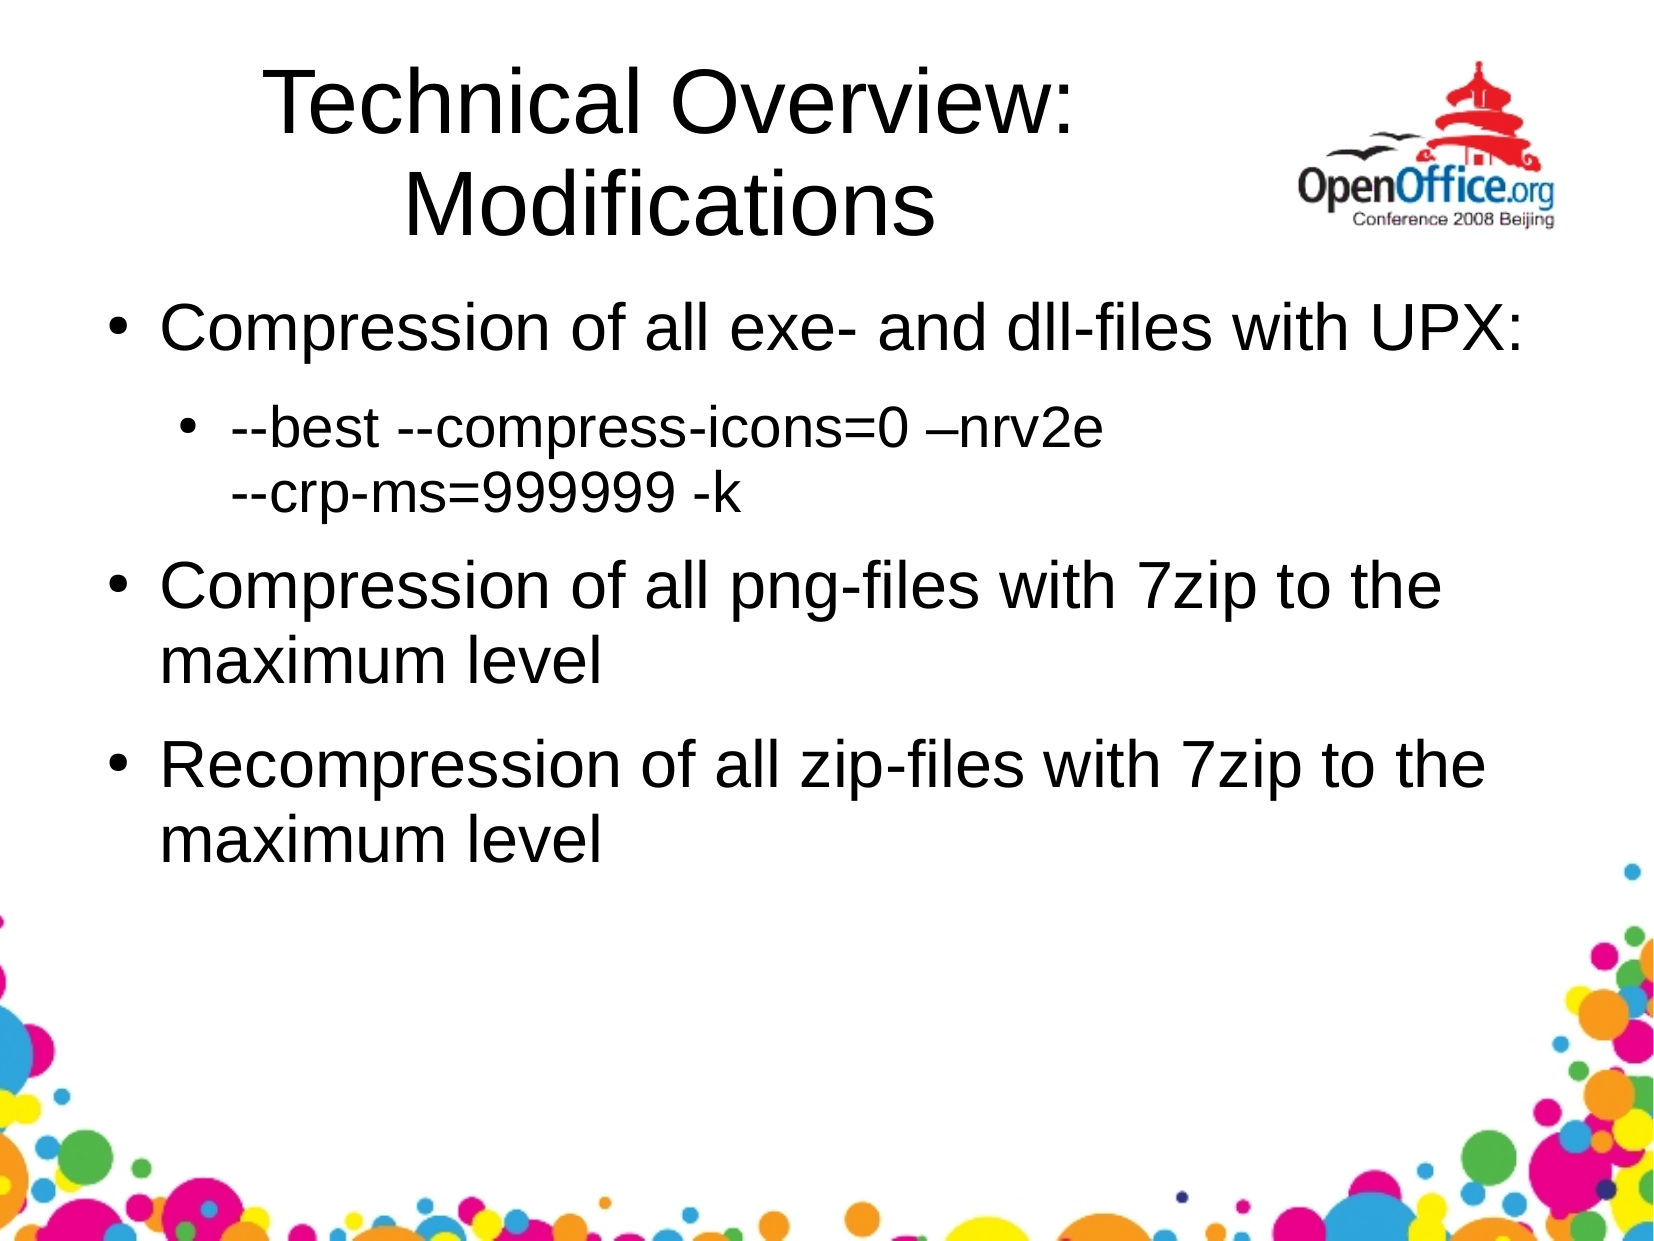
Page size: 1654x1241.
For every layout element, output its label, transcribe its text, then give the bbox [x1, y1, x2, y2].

picture [1285, 51, 1569, 250]
list Compression of all exe- and dll-files with UPX: --best --compress-icons=0 –nrv2e --crp-ms=999999 -k Compression of all png-files with 7zip to the maximum level Recompression of all zip-files with 7zip to the maximum level [88, 290, 1577, 1094]
picture [0, 810, 1654, 1241]
title Technical Overview: Modifications [82, 50, 1258, 256]
